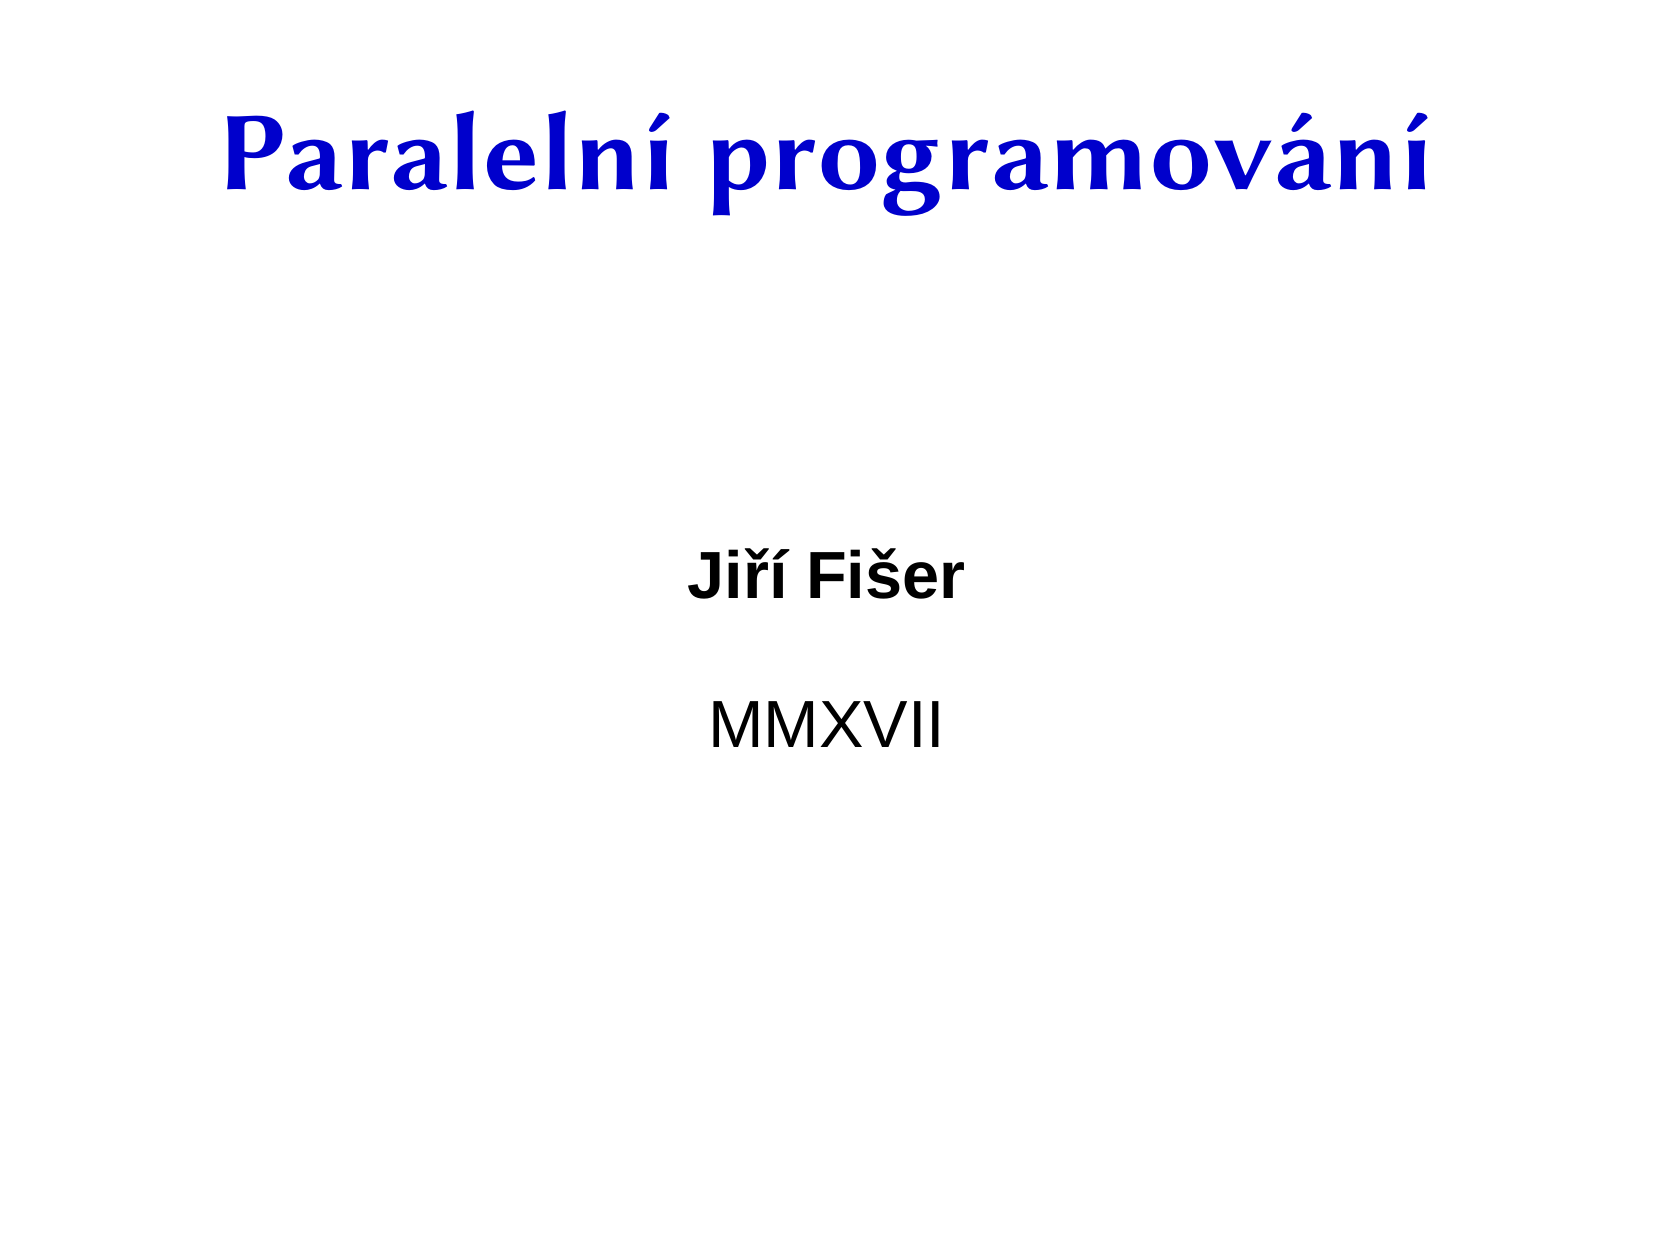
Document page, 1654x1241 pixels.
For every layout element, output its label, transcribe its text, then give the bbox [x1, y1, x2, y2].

title Paralelní programování [82, 49, 1571, 257]
subtitle Jiří Fišer MMXVII [82, 290, 1571, 1010]
